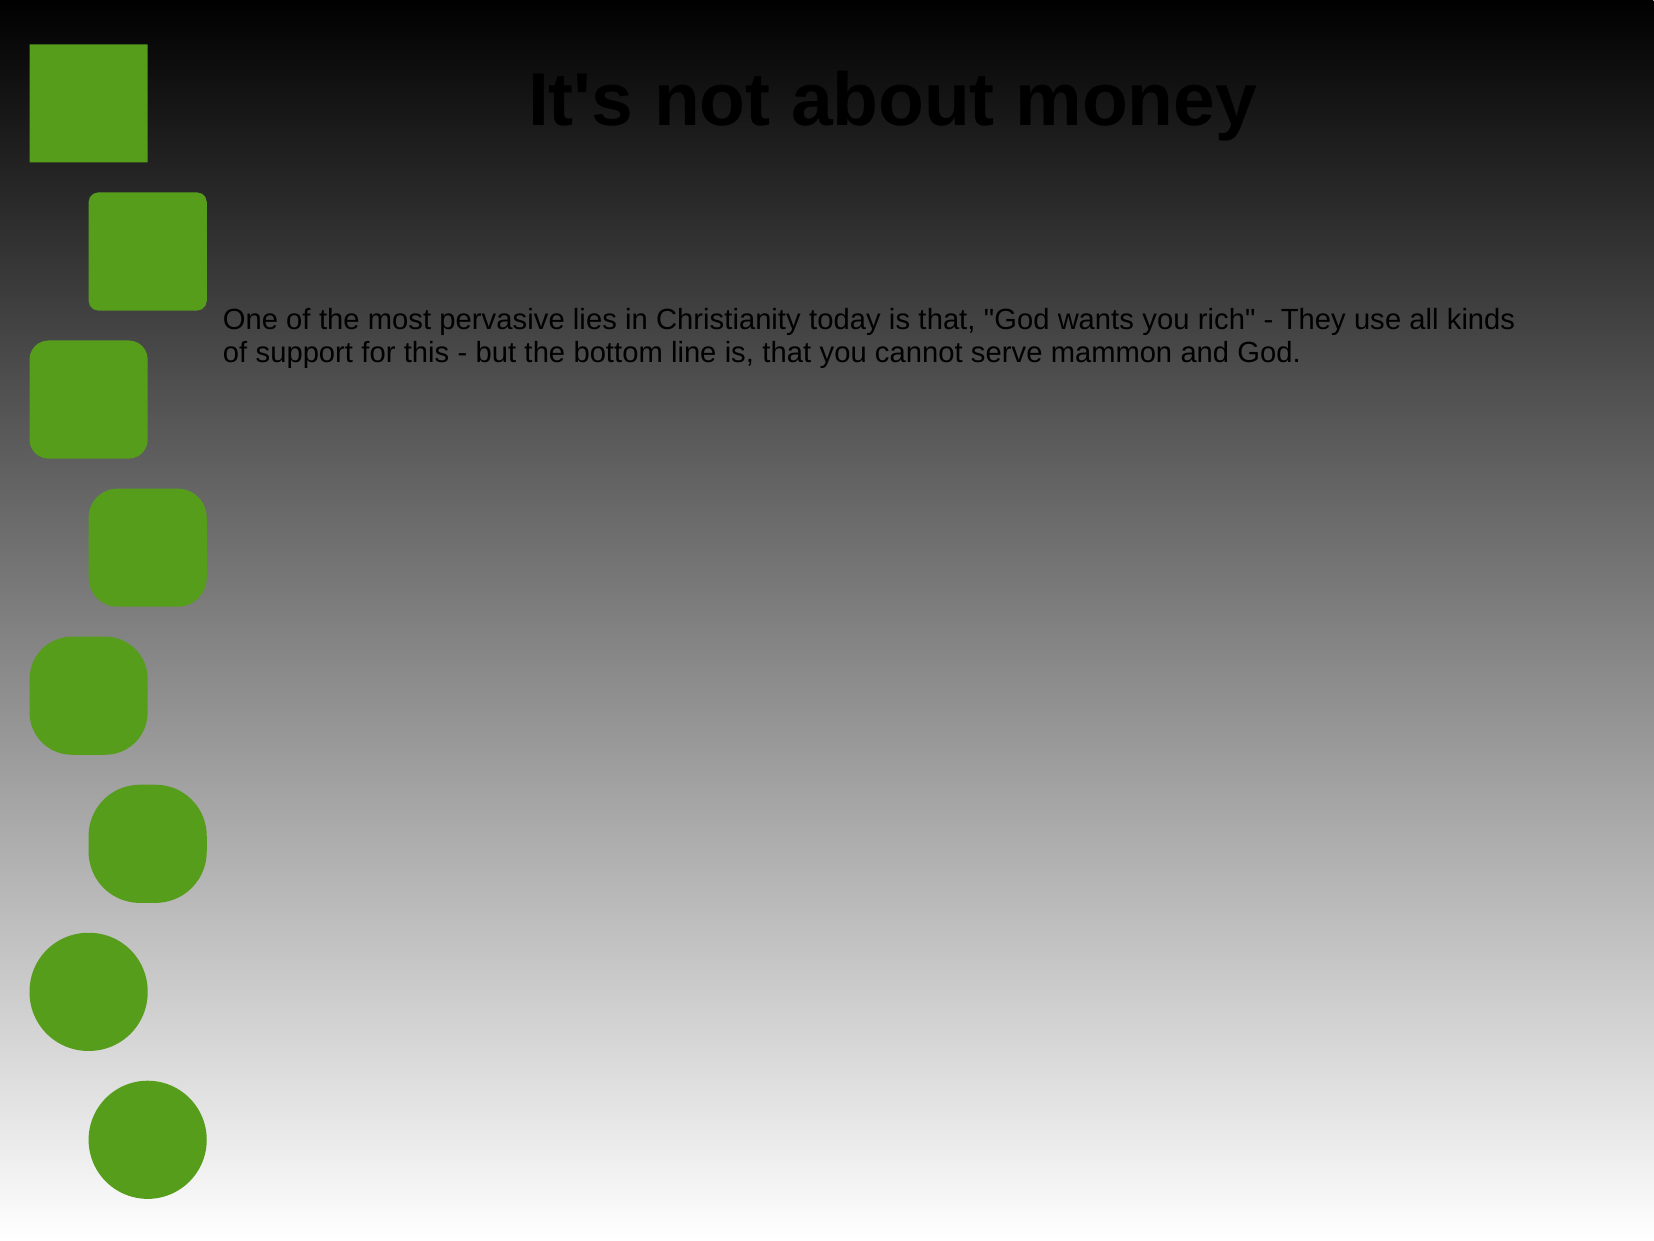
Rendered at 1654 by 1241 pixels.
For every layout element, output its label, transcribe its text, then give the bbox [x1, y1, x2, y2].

title It's not about money [214, 49, 1571, 236]
list One of the most pervasive lies in Christianity today is that, "God wants you rich" - They use all kinds of support for this - but the bottom line is, that you cannot serve mammon and God. [208, 295, 1565, 1188]
